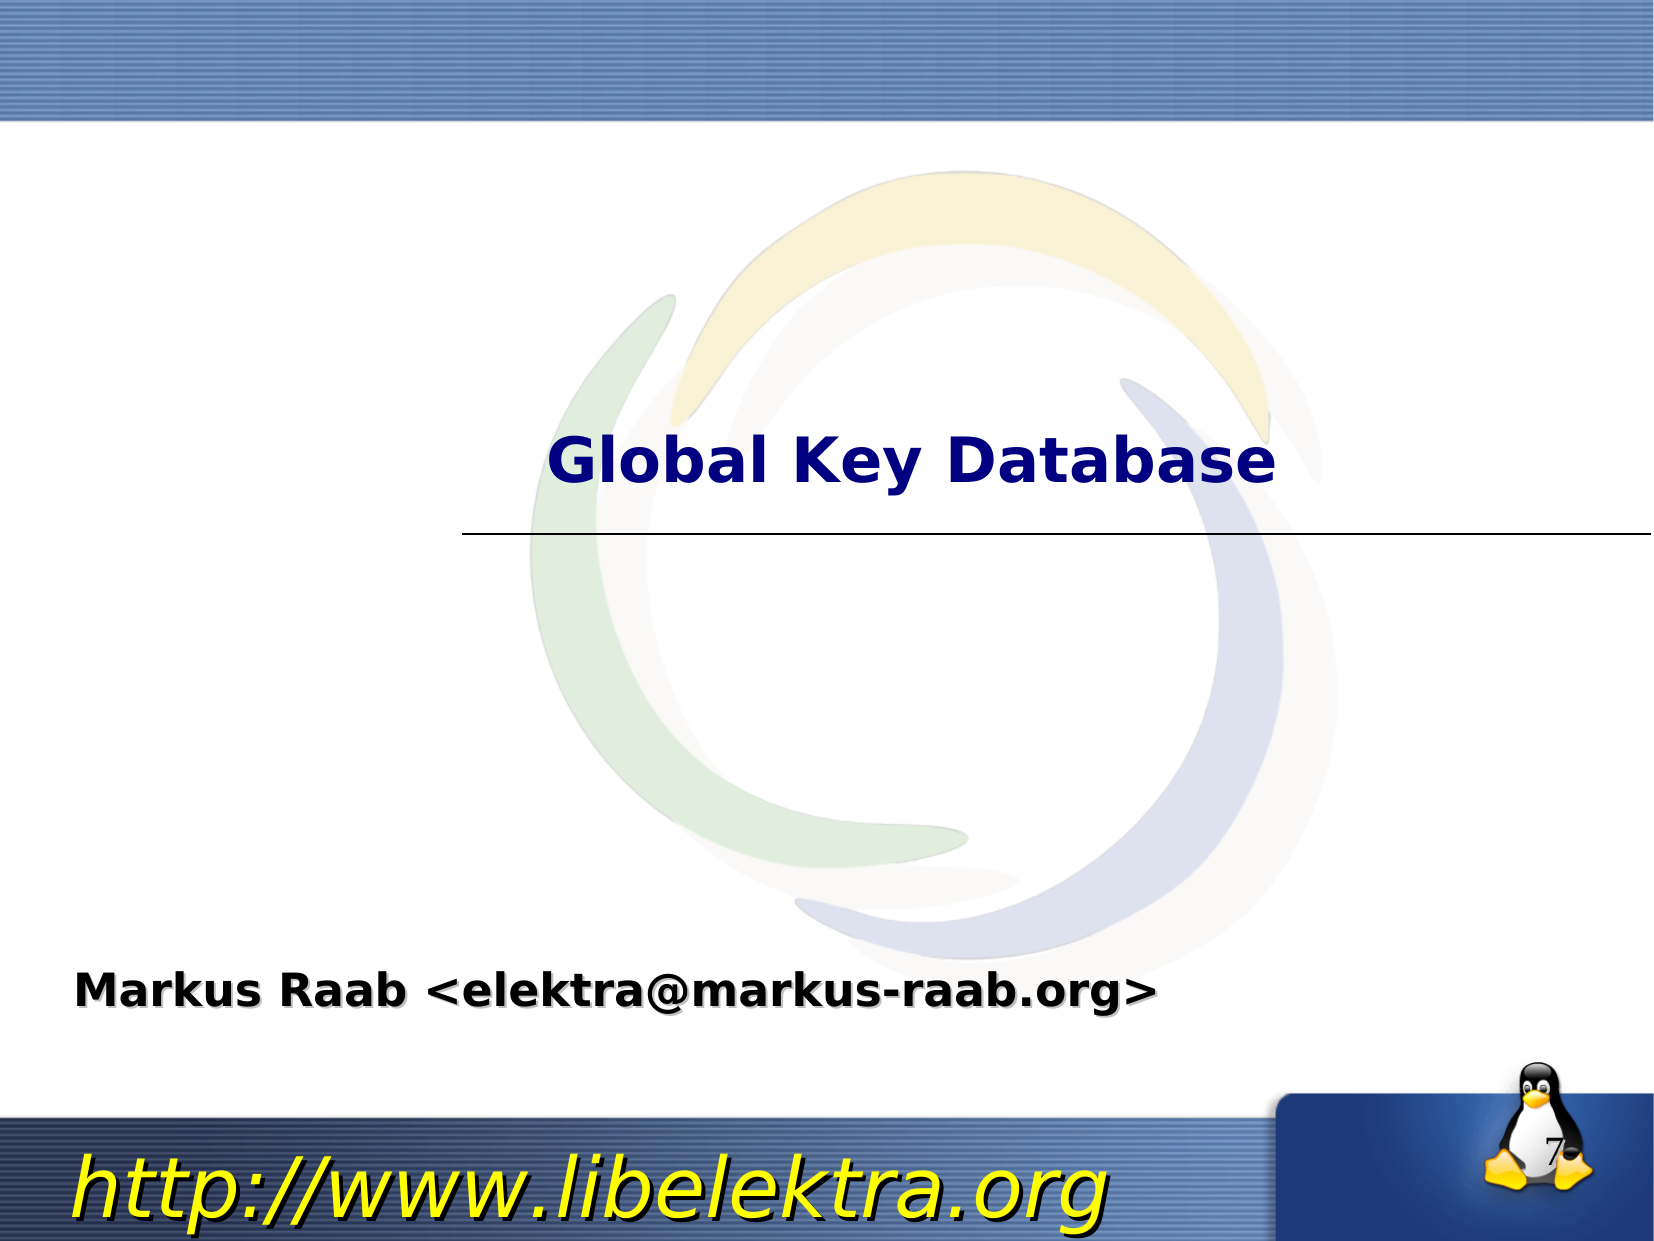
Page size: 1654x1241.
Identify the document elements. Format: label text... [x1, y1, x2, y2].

picture [481, 535, 1374, 953]
picture [0, 0, 1654, 533]
text_box Global Key Database [531, 413, 1434, 511]
text_box <Nummer> [1370, 1122, 1565, 1178]
text_box Markus Raab <elektra@markus-raab.org> [58, 953, 1481, 1030]
picture [0, 1061, 1654, 1241]
